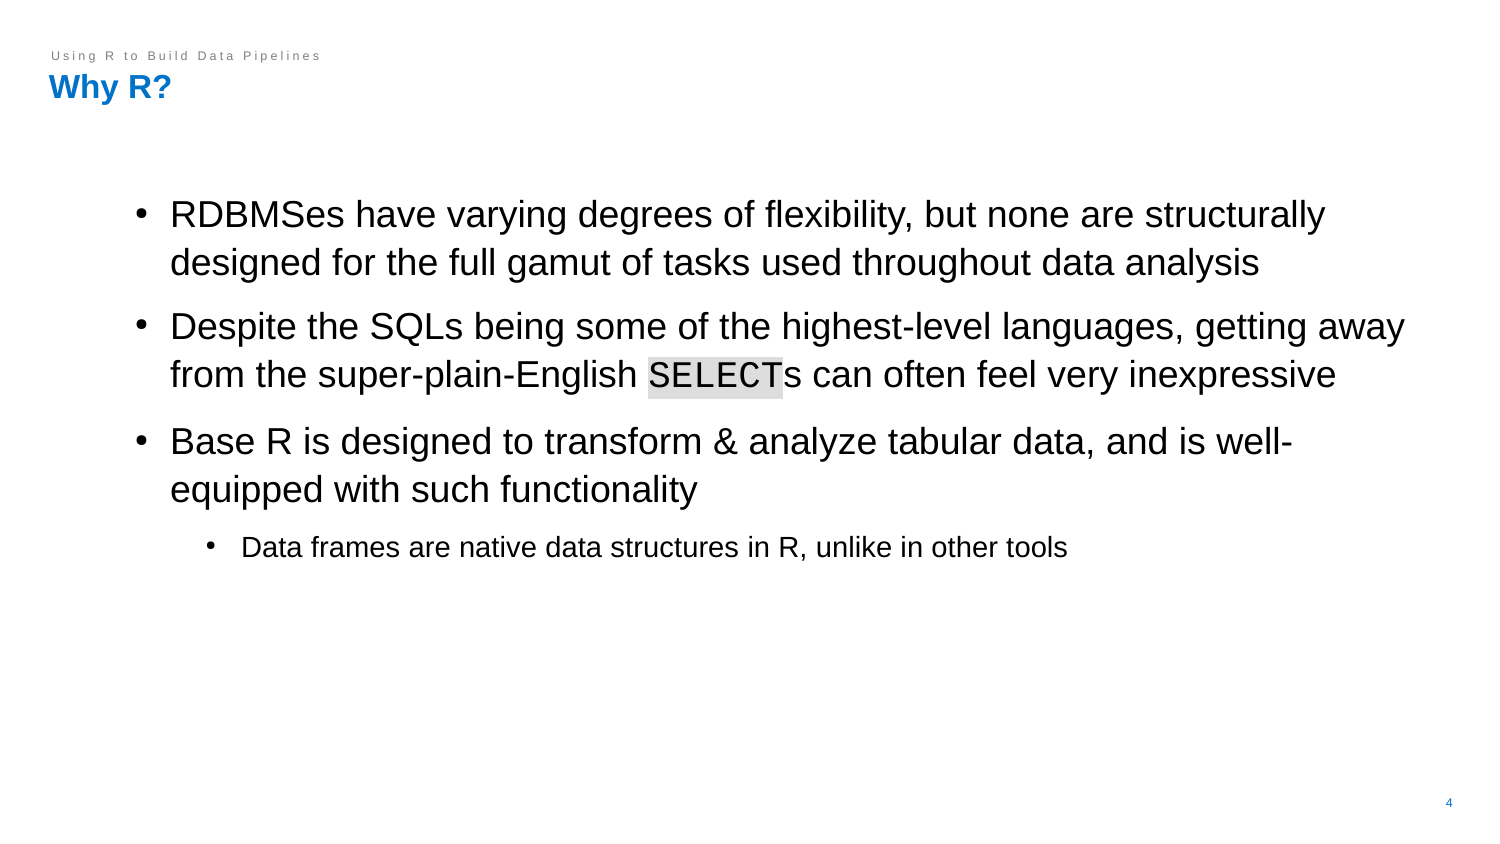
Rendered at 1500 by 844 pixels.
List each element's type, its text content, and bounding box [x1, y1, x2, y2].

text_box RDBMSes have varying degrees of flexibility, but none are structurally designed for the full gamut of tasks used throughout data analysis Despite the SQLs being some of the highest-level languages, getting away from the super-plain-English SELECTs can often feel very inexpressive Base R is designed to transform & analyze tabular data, and is well-equipped with such functionality Data frames are native data structures in R, unlike in other tools [120, 180, 1426, 571]
list Using R to Build Data Pipelines [51, 49, 572, 65]
slide_number 4 [1399, 794, 1453, 828]
list Why R? [48, 69, 1391, 108]
